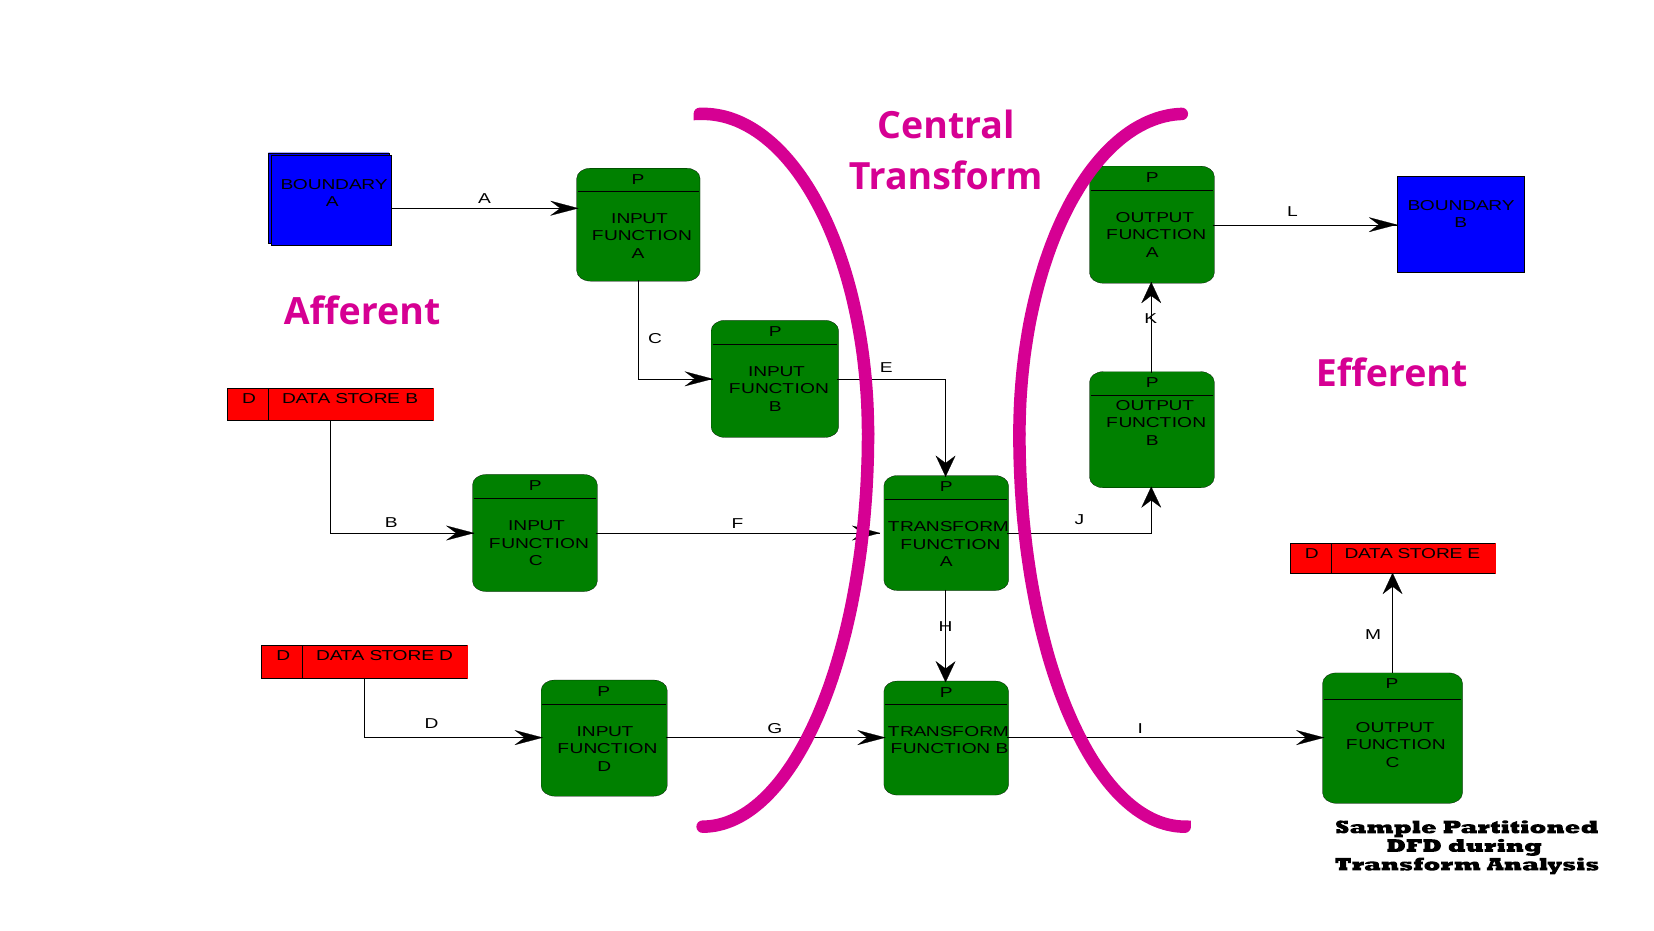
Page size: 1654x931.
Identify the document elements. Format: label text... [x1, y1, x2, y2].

text_box Central Transform [833, 90, 1058, 209]
chart [192, 123, 861, 829]
text_box Efferent [1300, 338, 1483, 406]
chart [730, 123, 1157, 829]
text_box Afferent [268, 276, 456, 344]
chart [1026, 123, 1599, 920]
